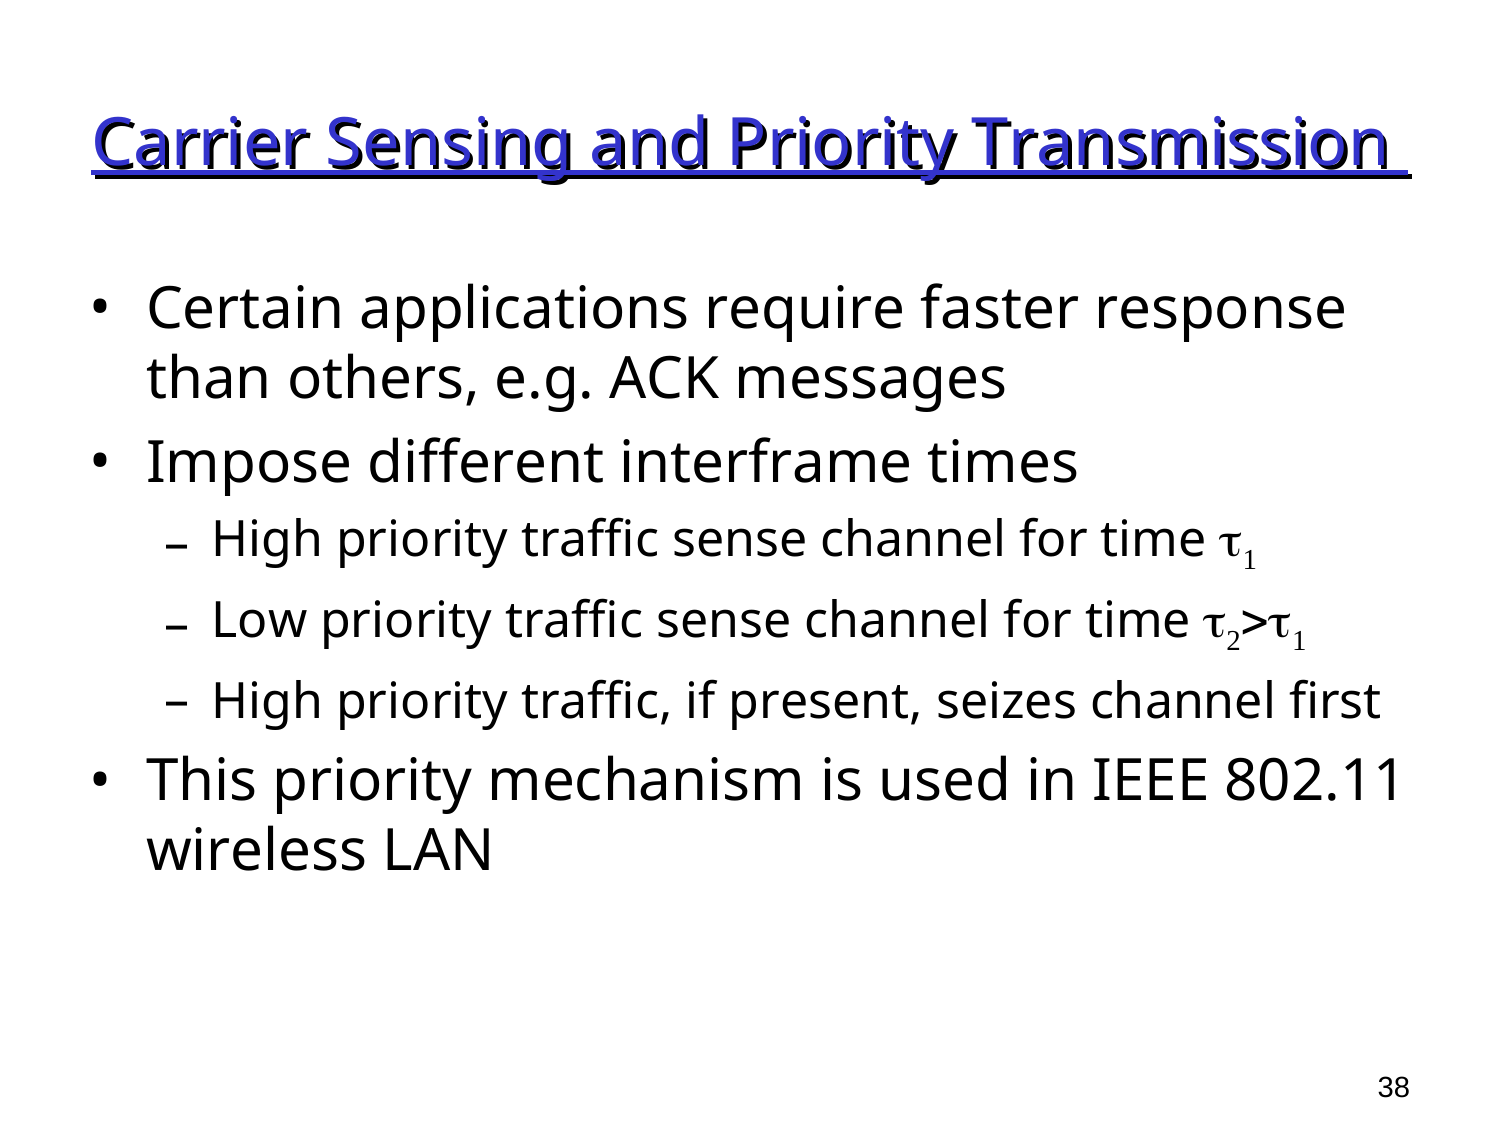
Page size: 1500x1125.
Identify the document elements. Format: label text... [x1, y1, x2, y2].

title Carrier Sensing and Priority Transmission [75, 45, 1426, 233]
list Certain applications require faster response than others, e.g. ACK messages Impose different interframe times High priority traffic sense channel for time  Low priority traffic sense channel for time  High priority traffic, if present, seizes channel first This priority mechanism is used in IEEE 802.11 wireless LAN [75, 262, 1426, 1039]
